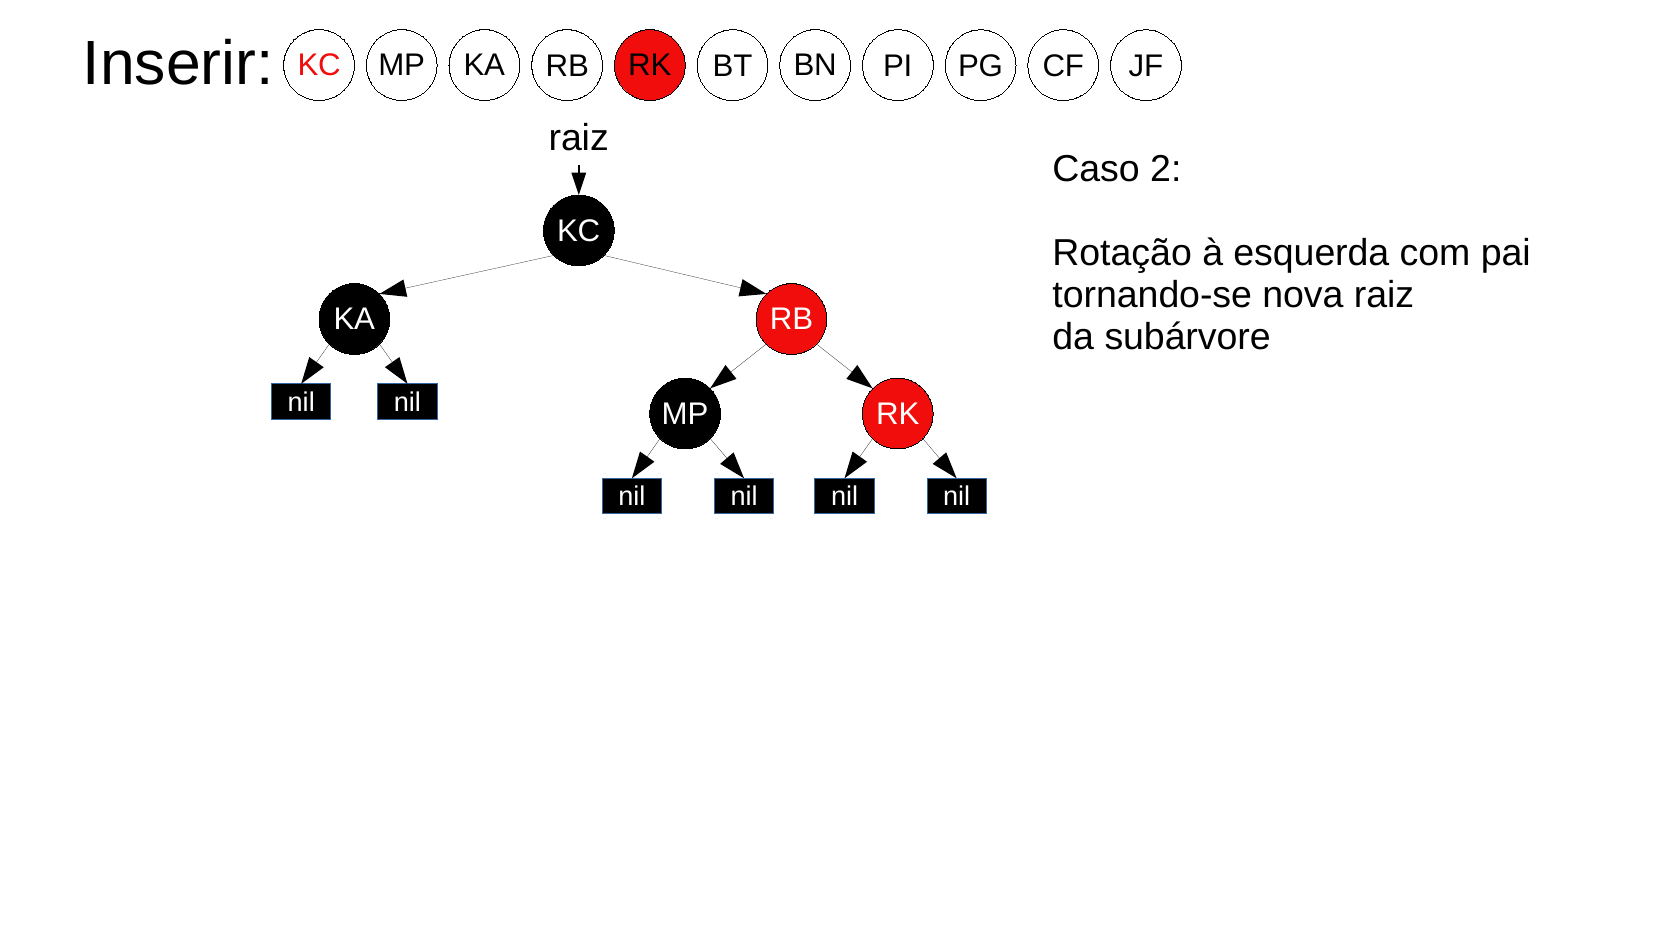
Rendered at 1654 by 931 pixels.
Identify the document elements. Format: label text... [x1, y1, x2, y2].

text_box RB [756, 283, 827, 355]
text_box KC [283, 29, 355, 101]
text_box BN [779, 29, 851, 101]
text_box Caso 2: Rotação à esquerda com pai tornando-se nova raiz da subárvore [1037, 140, 1546, 365]
text_box KA [449, 29, 520, 101]
text_box RK [862, 378, 934, 449]
text_box nil [927, 478, 987, 514]
text_box nil [714, 478, 774, 514]
text_box JF [1110, 29, 1182, 101]
text_box MP [366, 29, 438, 101]
title Inserir: [82, 28, 284, 98]
text_box MP [649, 378, 721, 449]
text_box CF [1027, 29, 1099, 101]
text_box nil [271, 383, 331, 420]
text_box nil [377, 383, 438, 420]
text_box PI [862, 29, 934, 101]
text_box nil [814, 478, 875, 514]
text_box RB [531, 29, 603, 101]
text_box PG [945, 29, 1017, 101]
text_box raiz [533, 108, 624, 166]
text_box nil [602, 478, 662, 514]
text_box KA [319, 283, 390, 355]
text_box RK [614, 29, 686, 101]
text_box KC [543, 195, 615, 266]
text_box BT [697, 29, 768, 101]
